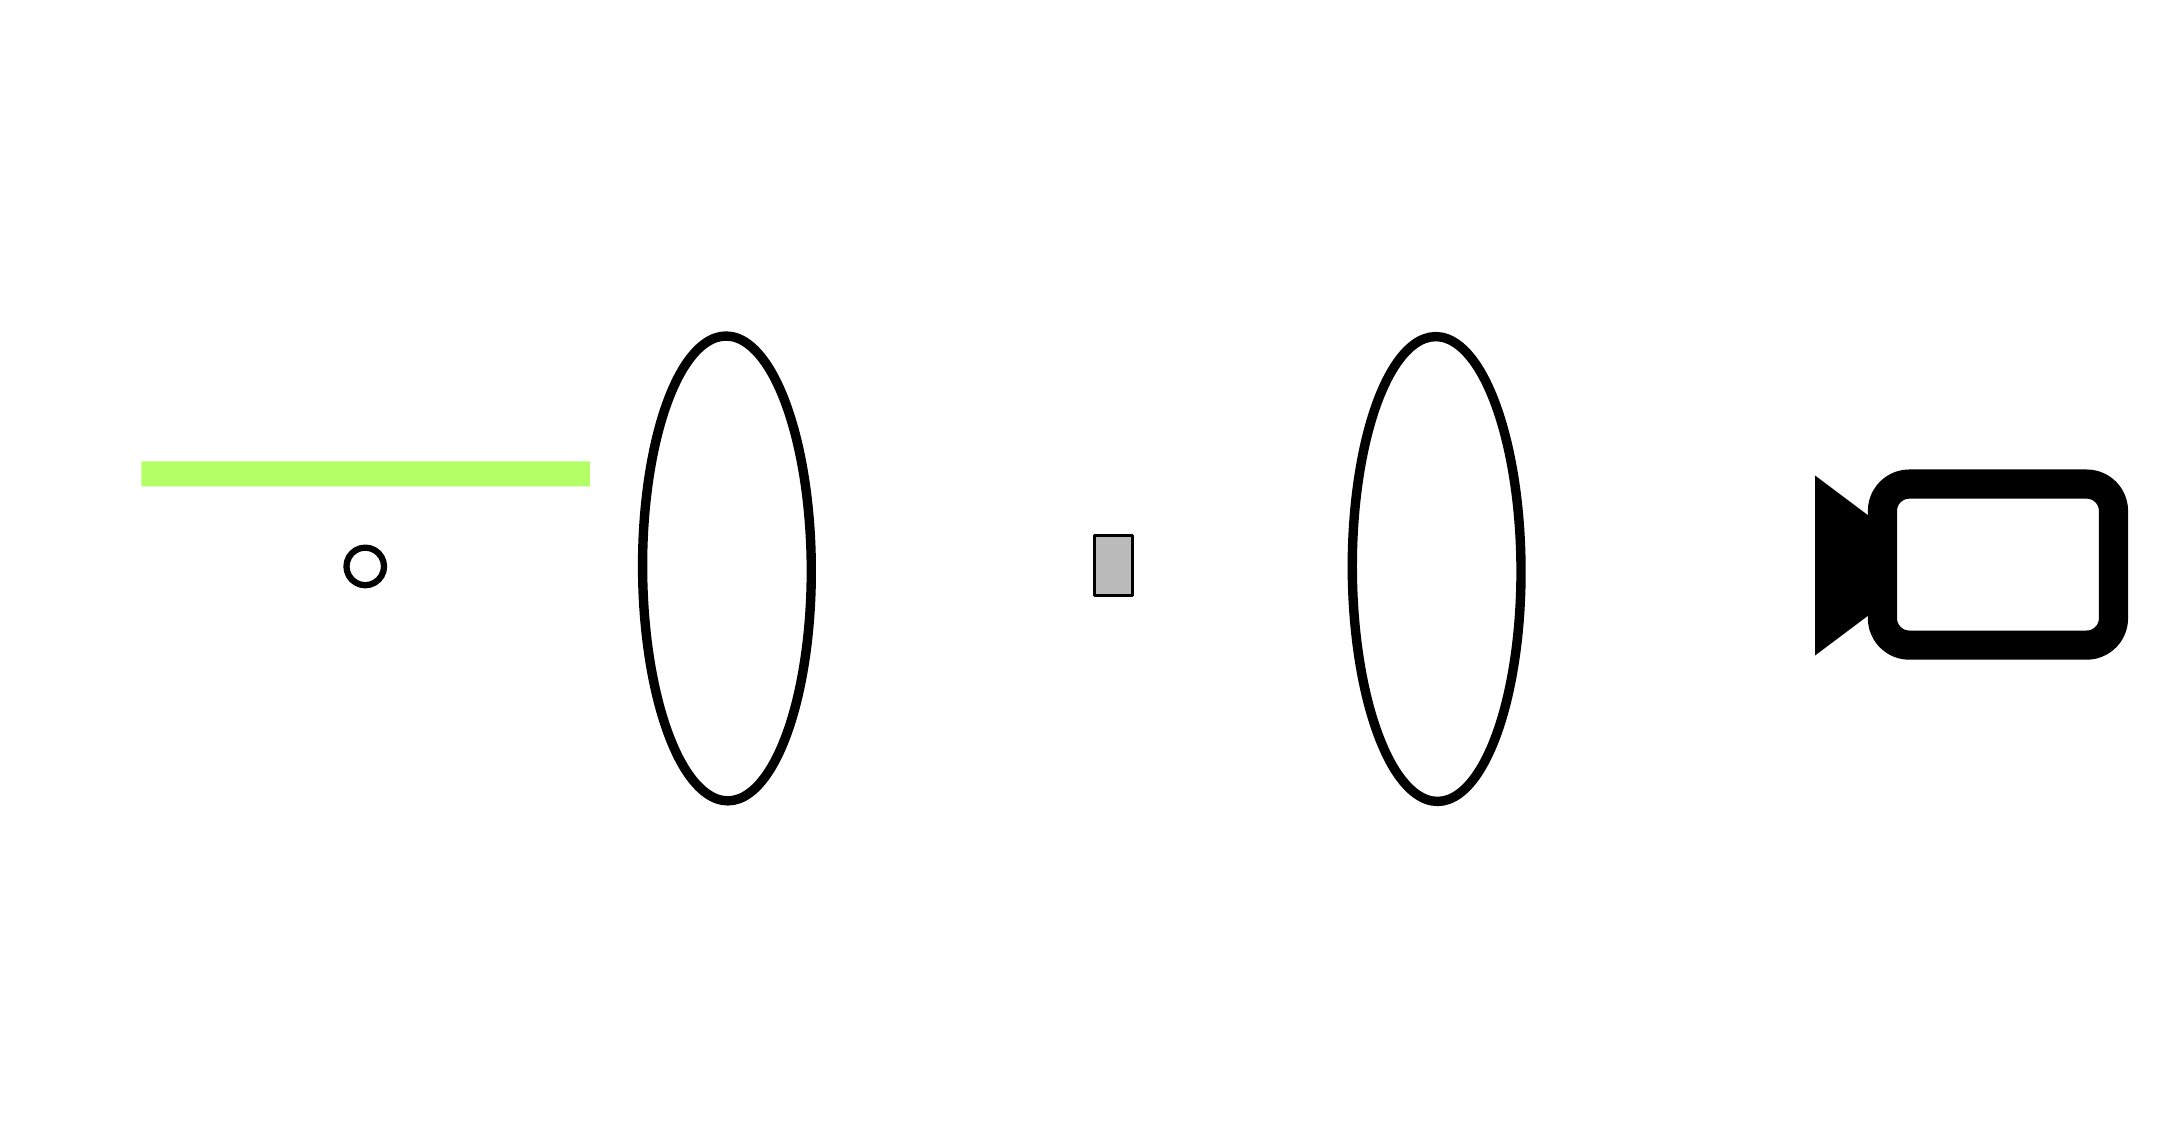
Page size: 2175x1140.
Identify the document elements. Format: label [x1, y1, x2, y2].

text_box [1882, 484, 2114, 646]
text_box [1815, 475, 1876, 656]
text_box [1094, 535, 1133, 596]
text_box [642, 336, 812, 801]
text_box [1352, 336, 1522, 802]
